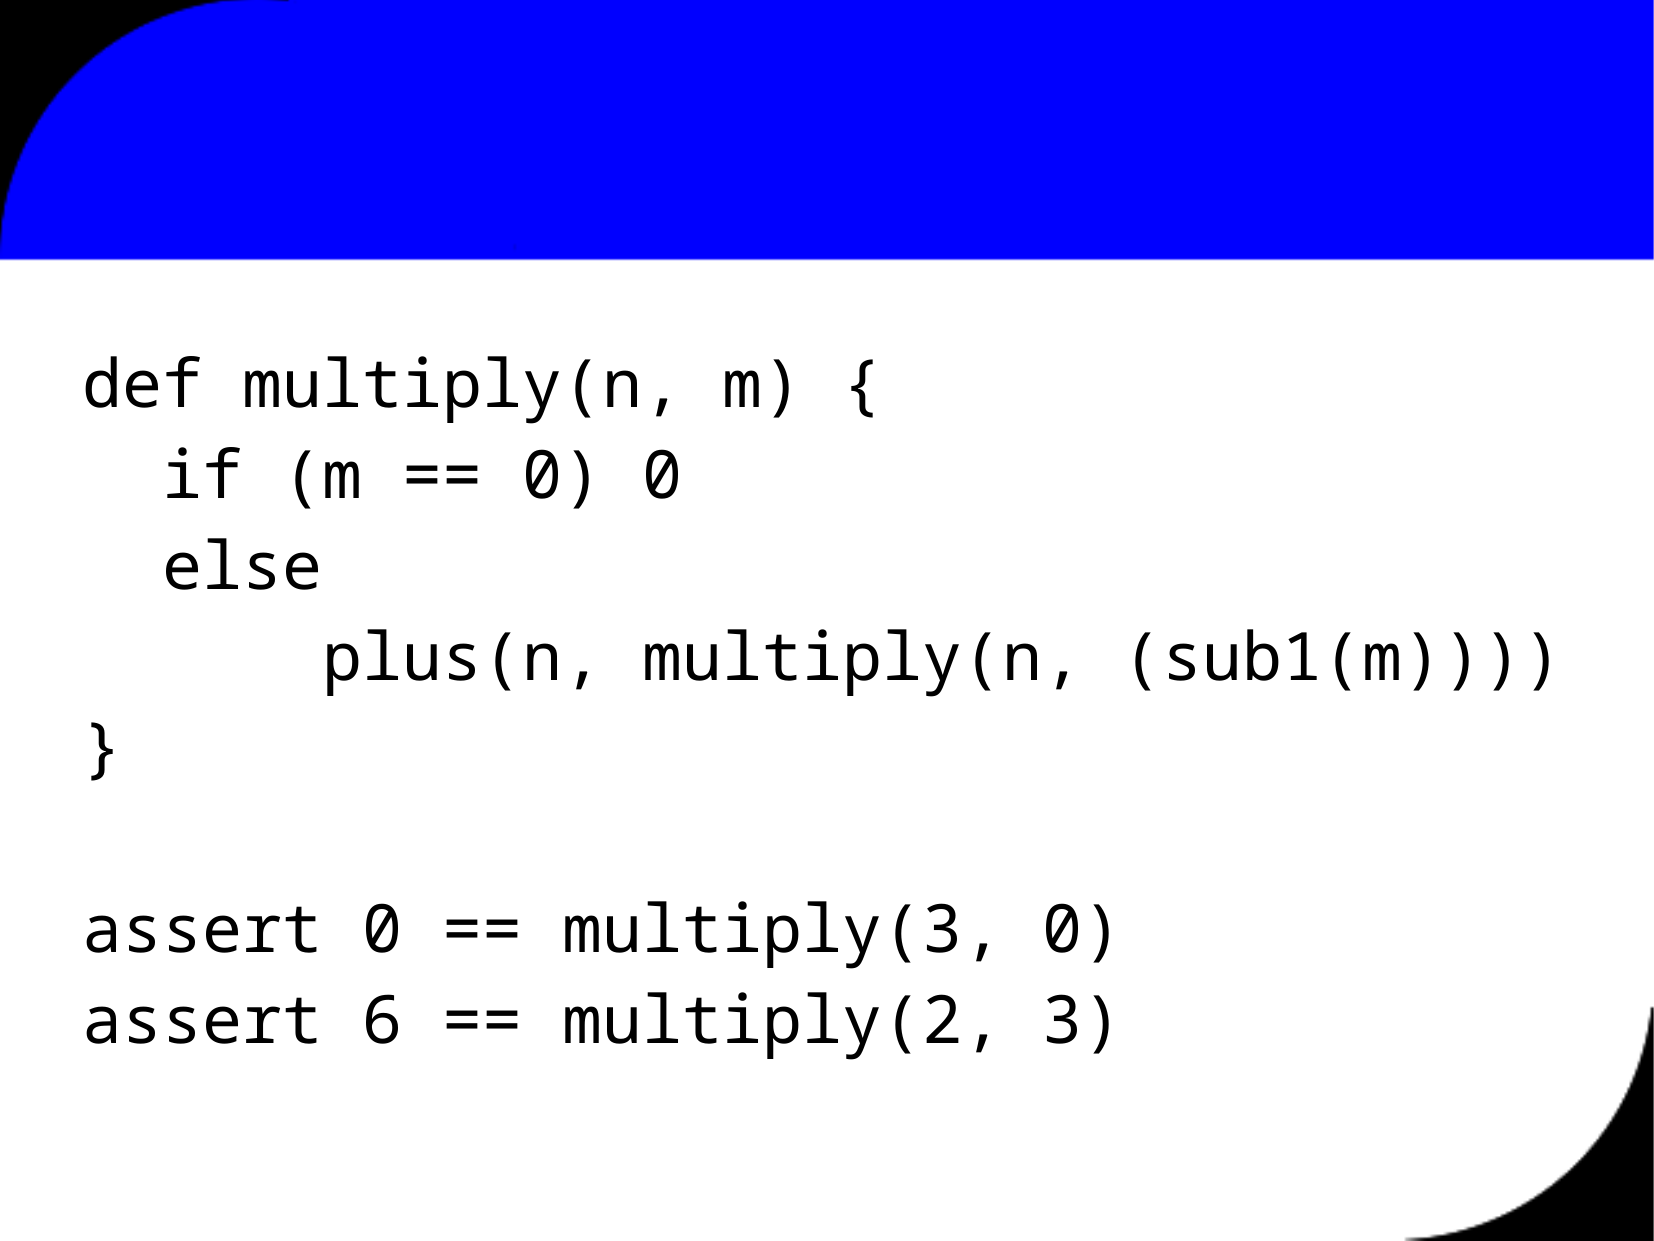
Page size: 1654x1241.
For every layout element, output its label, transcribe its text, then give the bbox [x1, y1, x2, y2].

subtitle def multiply(n, m) { if (m == 0) 0 else plus(n, multiply(n, (sub1(m)))) } assert 0 == multiply(3, 0) assert 6 == multiply(2, 3) [82, 297, 1613, 1102]
picture [0, 0, 1654, 1241]
